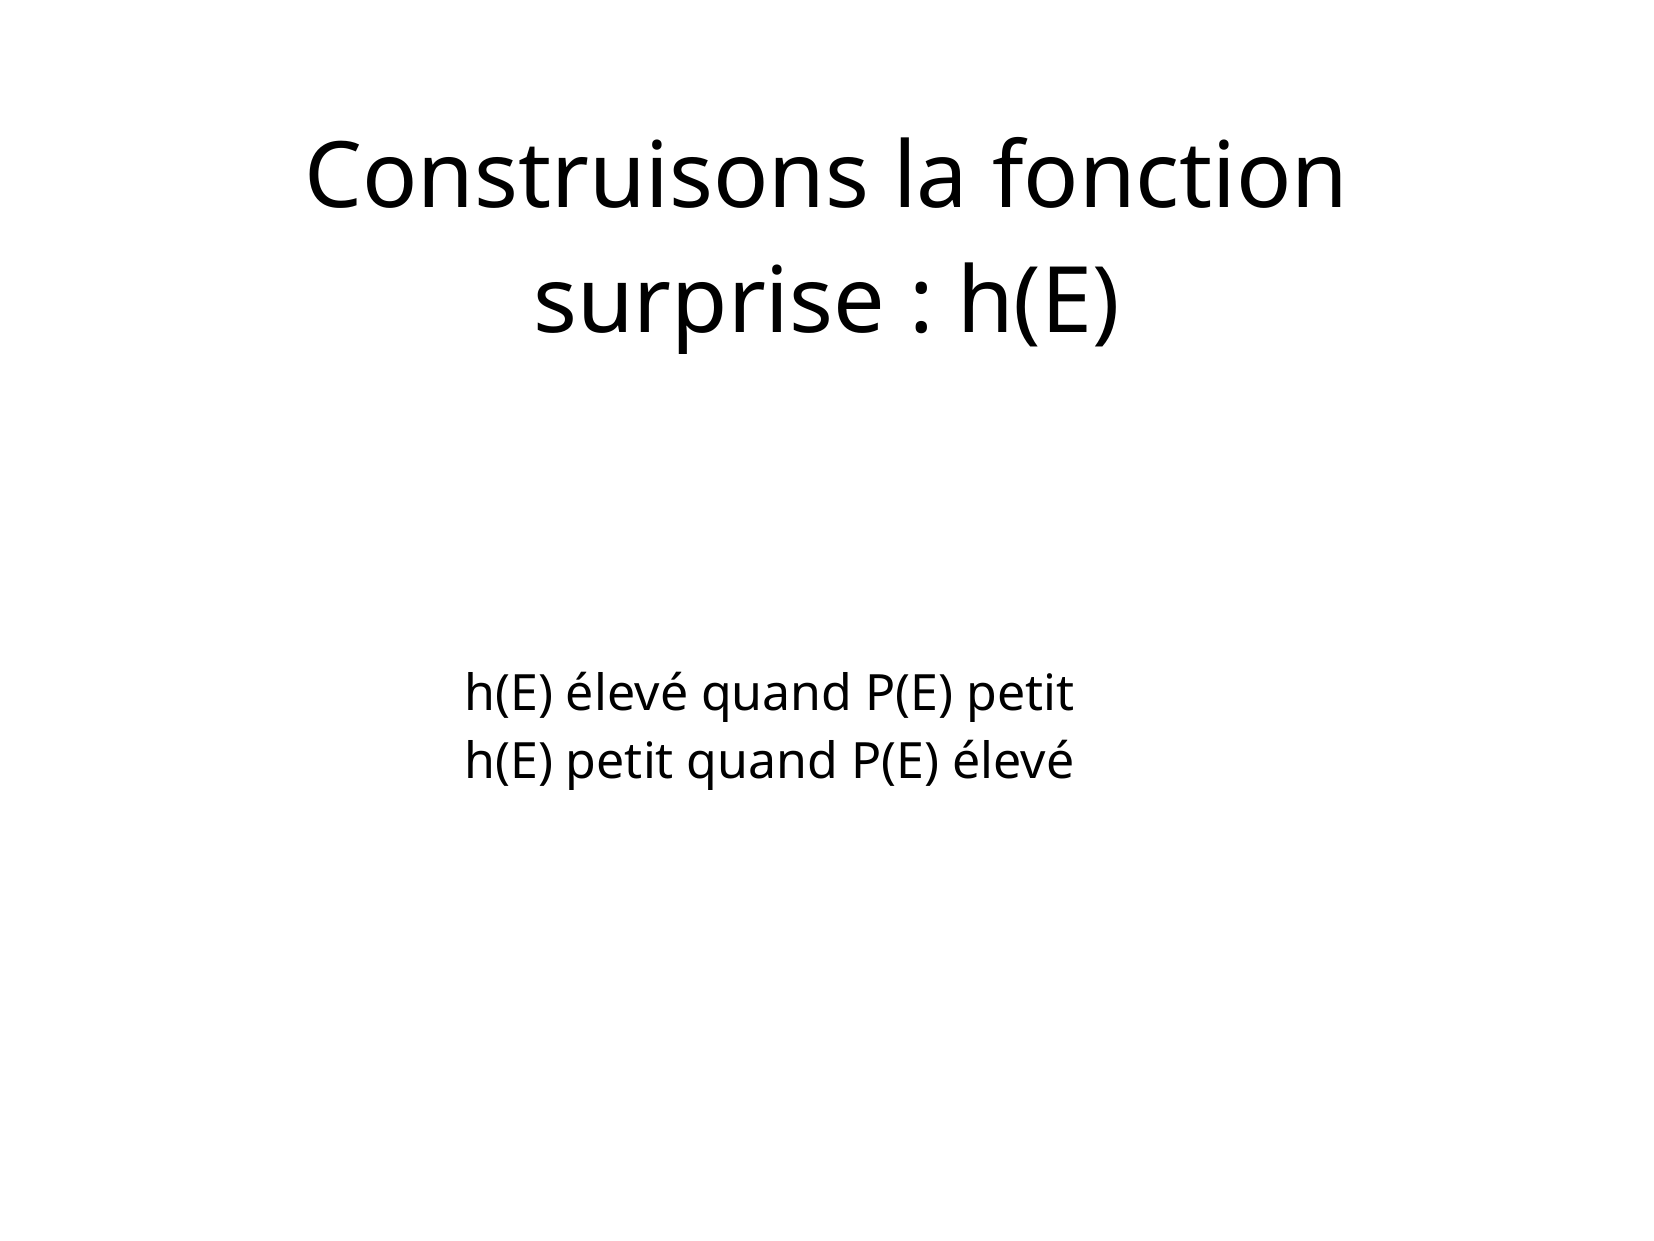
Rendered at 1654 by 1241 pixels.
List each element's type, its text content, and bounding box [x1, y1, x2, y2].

text_box h(E) élevé quand P(E) petit h(E) petit quand P(E) élevé [449, 649, 1156, 804]
title Construisons la fonction surprise : h(E) [82, 106, 1571, 363]
